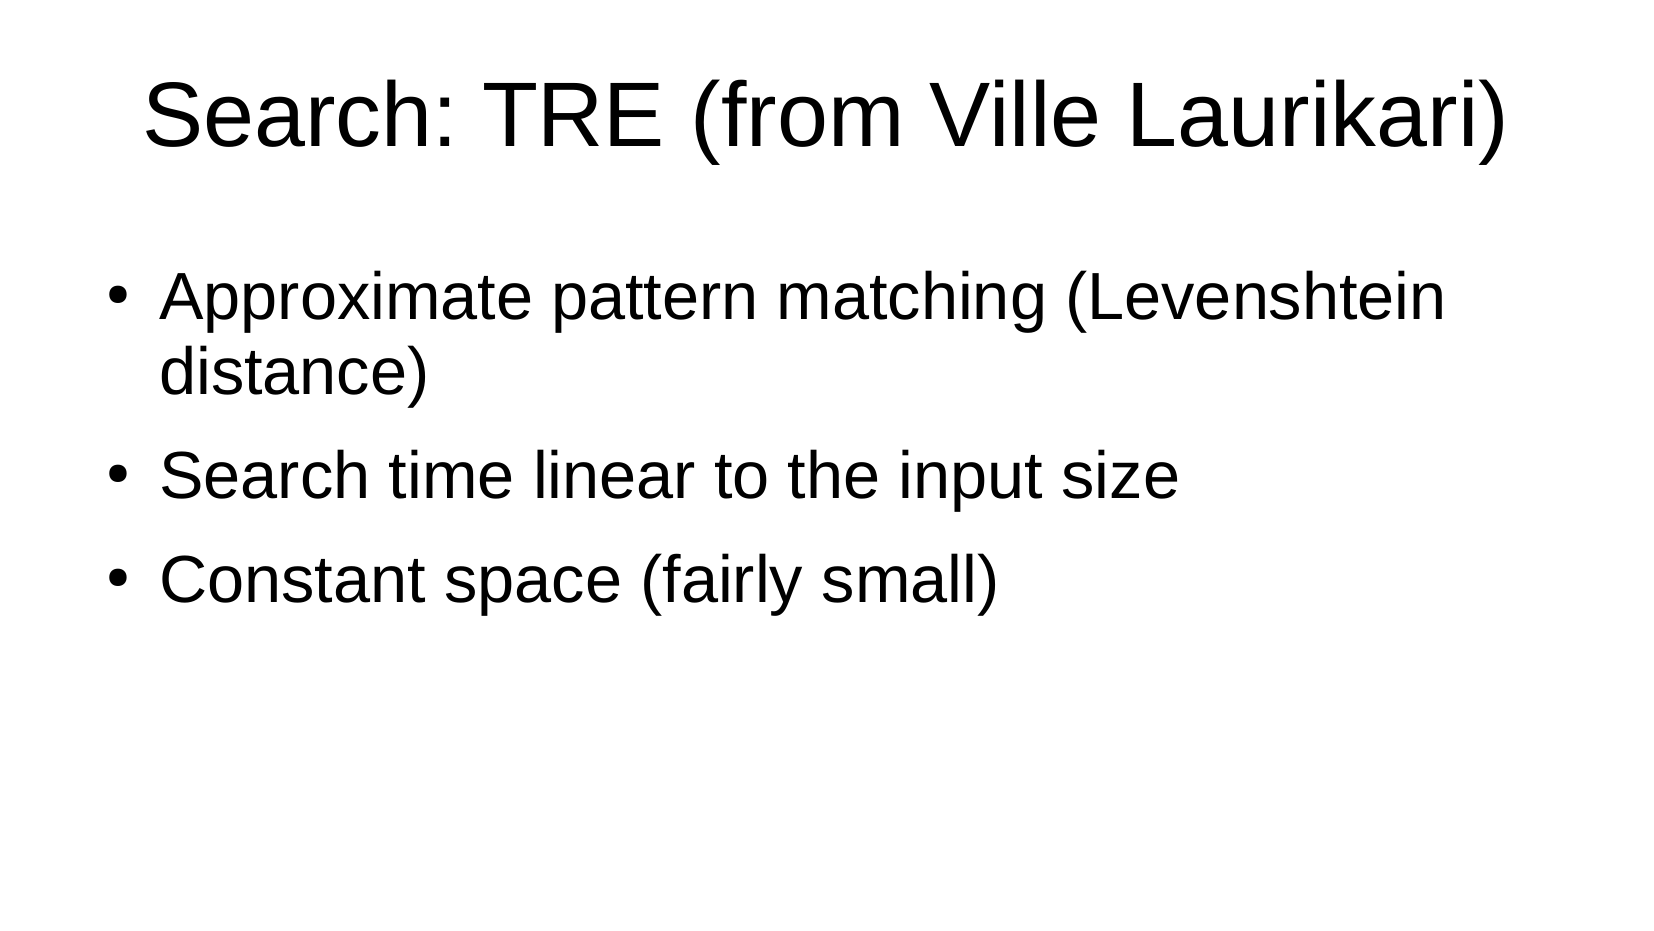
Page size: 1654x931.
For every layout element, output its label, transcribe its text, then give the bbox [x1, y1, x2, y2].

title Search: TRE (from Ville Laurikari) [82, 37, 1571, 193]
list Approximate pattern matching (Levenshtein distance) Search time linear to the input size Constant space (fairly small) [88, 258, 1577, 799]
